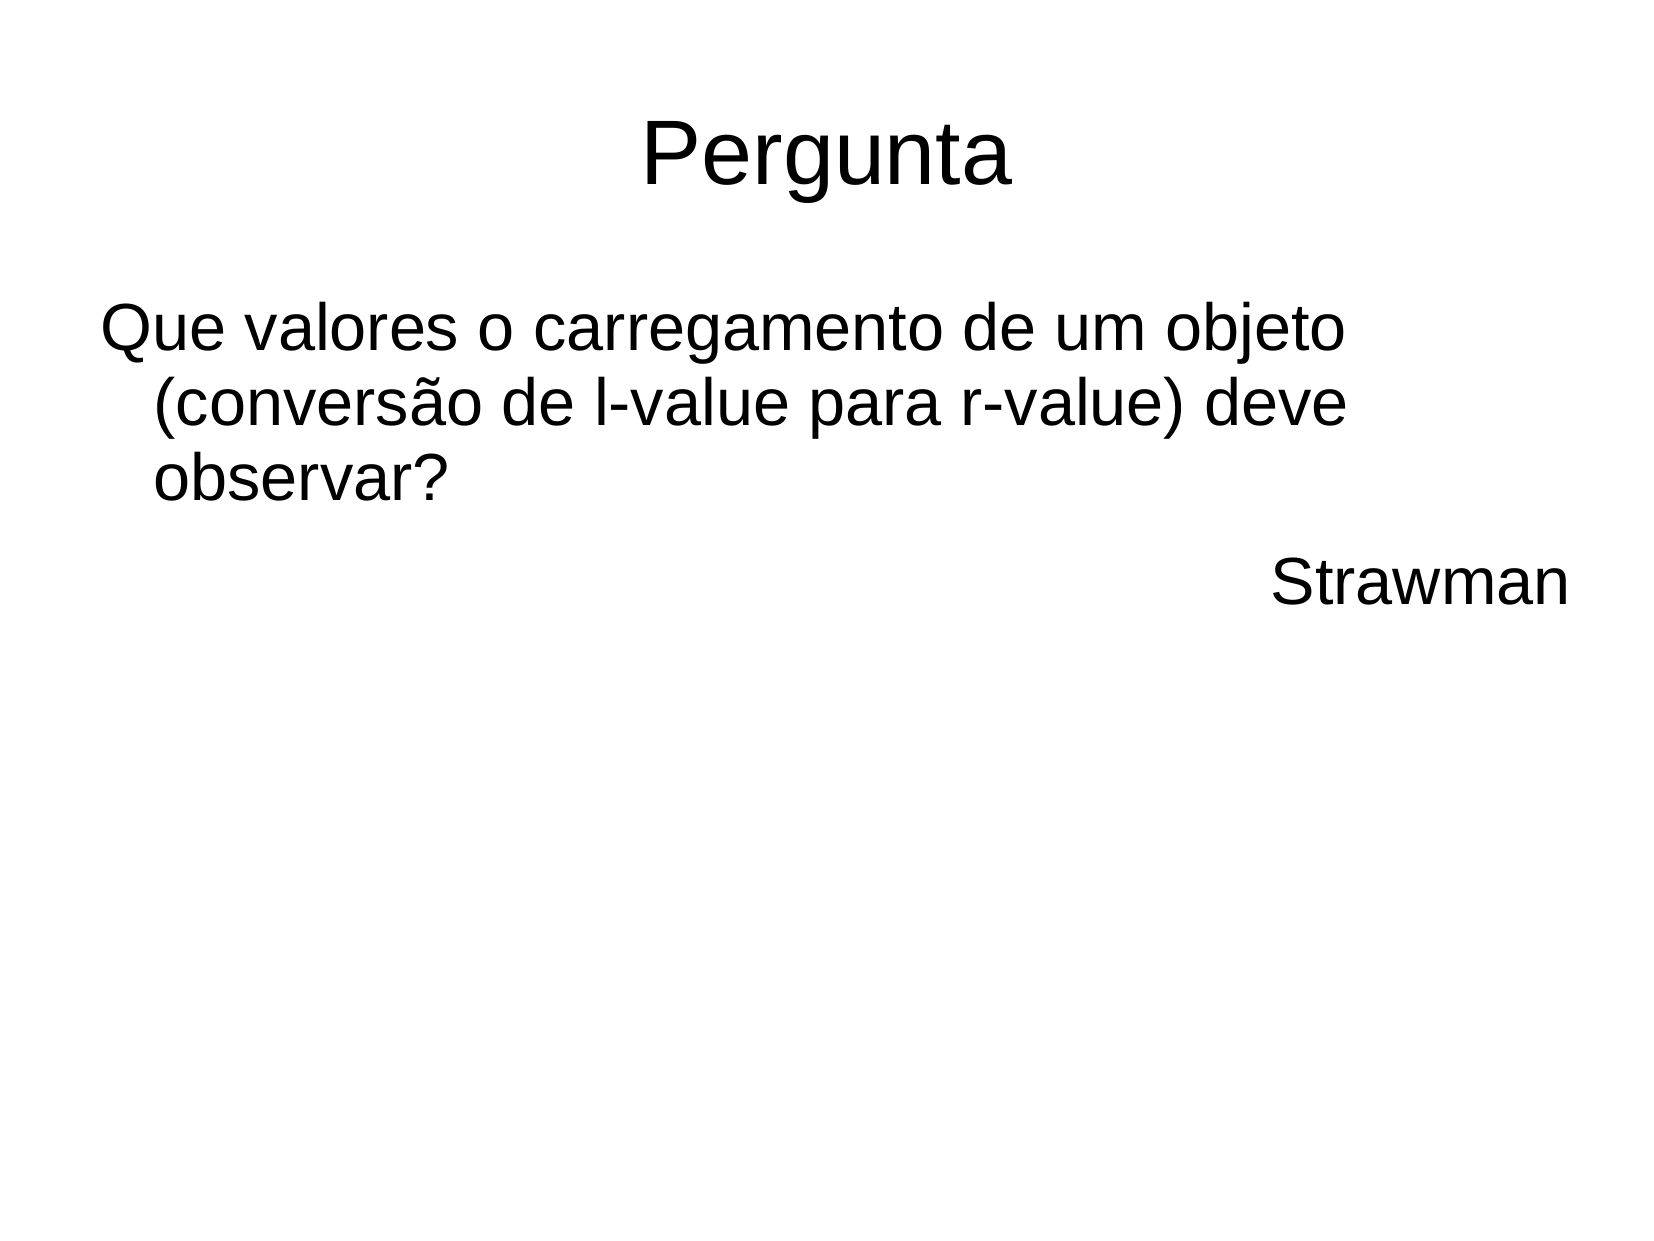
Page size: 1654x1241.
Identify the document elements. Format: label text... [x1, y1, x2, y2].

list Que valores o carregamento de um objeto (conversão de l-value para r-value) deve observar? Strawman [82, 290, 1571, 1094]
title Pergunta [82, 56, 1571, 250]
